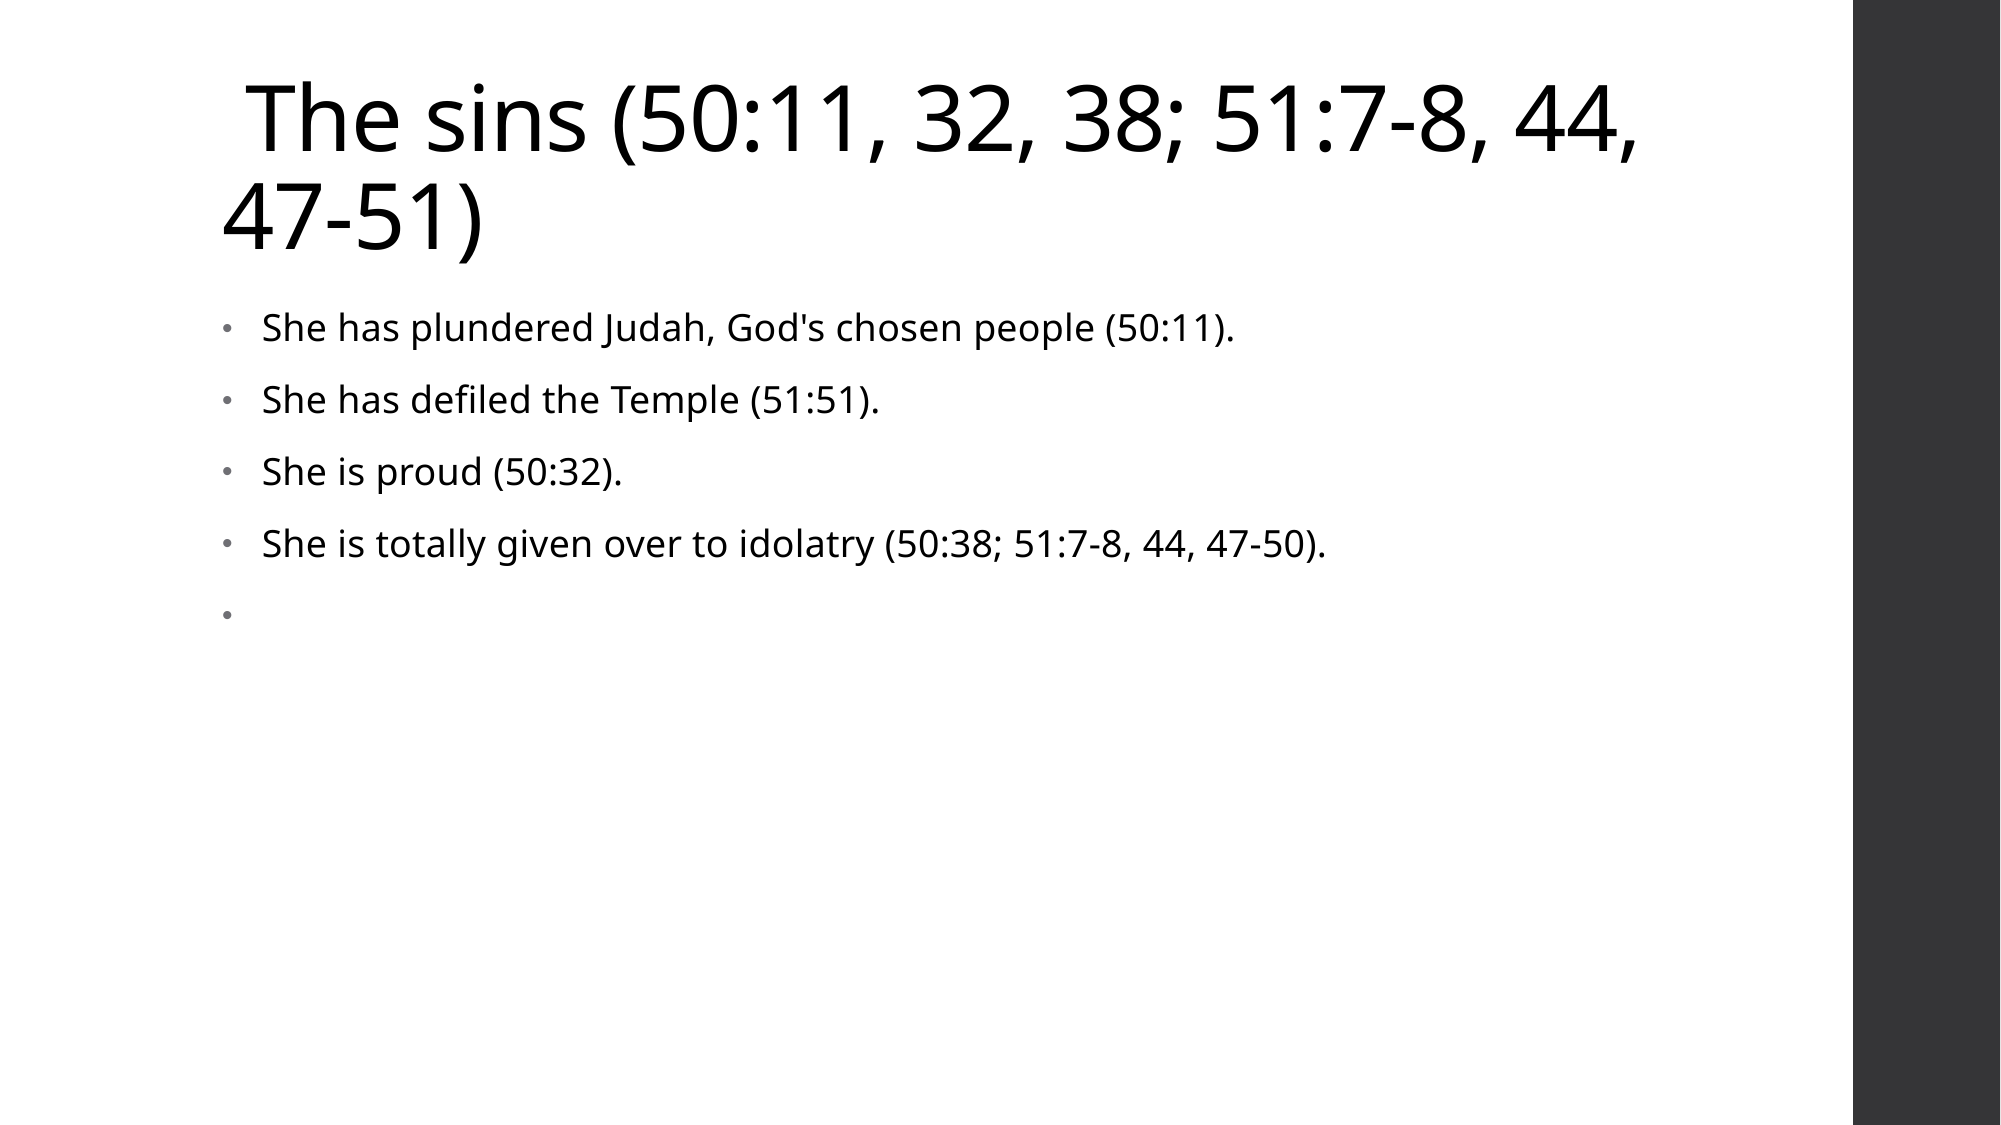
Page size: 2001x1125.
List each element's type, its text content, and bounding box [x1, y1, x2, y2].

list She has plundered Judah, God's chosen people (50:11). She has defiled the Temple (51:51). She is proud (50:32). She is totally given over to idolatry (50:38; 51:7-8, 44, 47-50). [206, 299, 1617, 1014]
title The sins (50:11, 32, 38; 51:7-8, 44, 47-51) [206, 60, 1797, 278]
